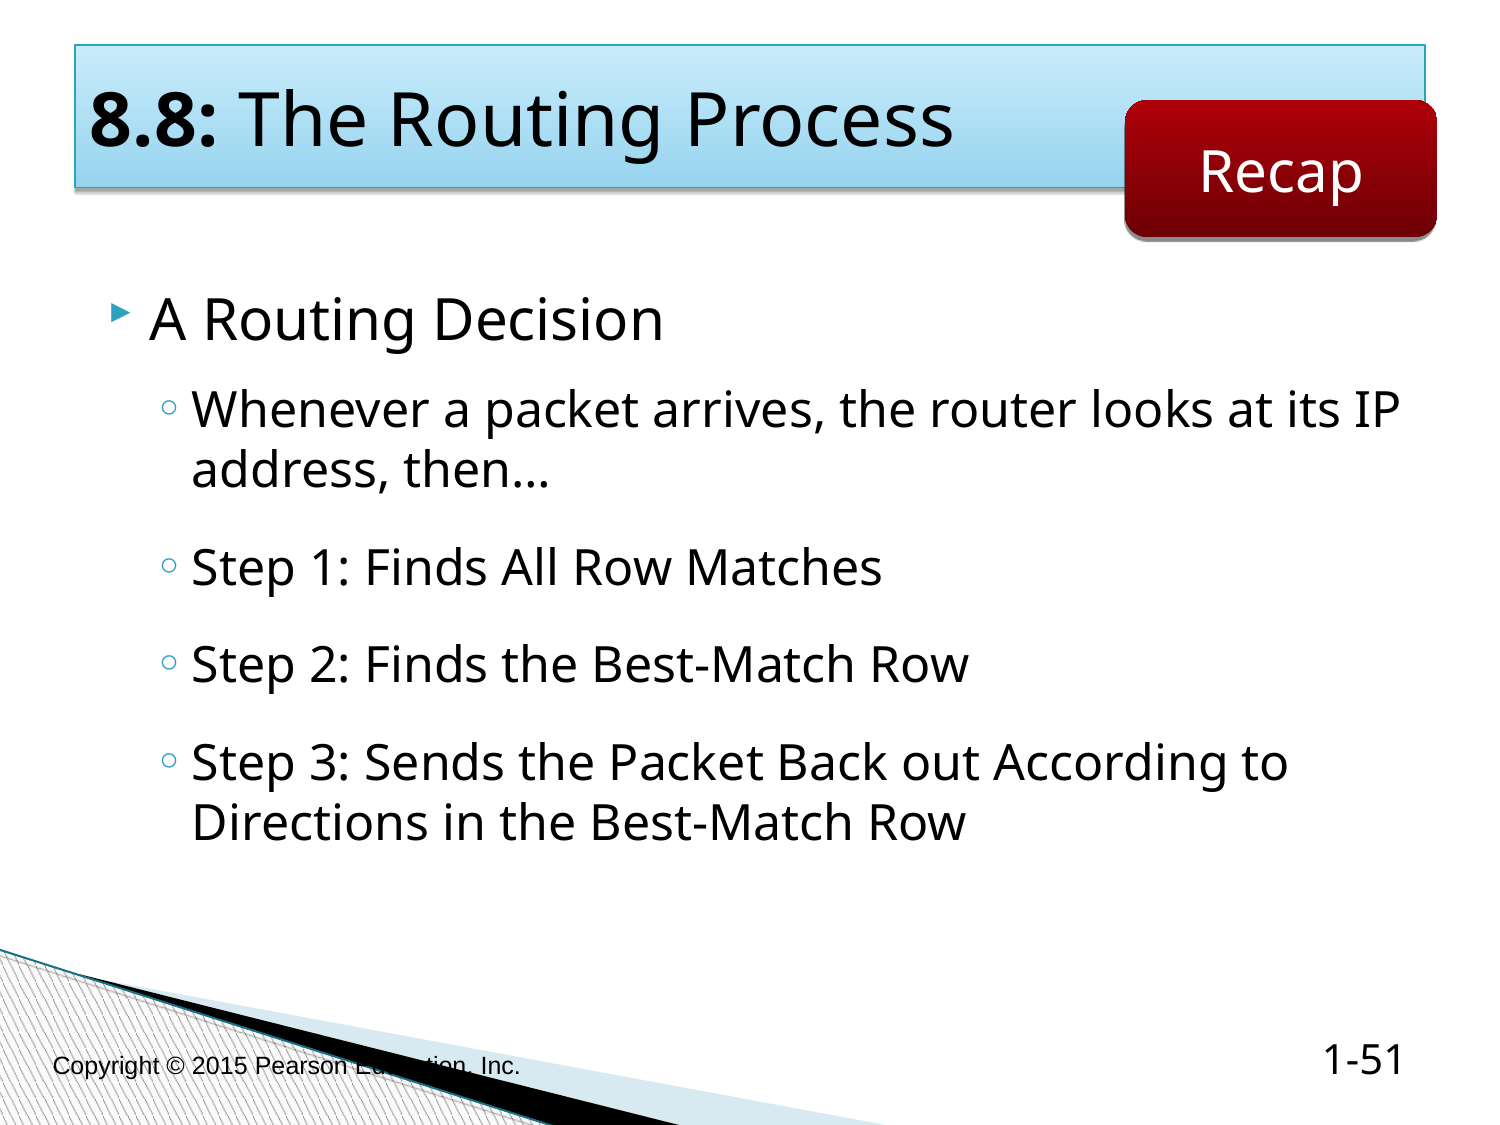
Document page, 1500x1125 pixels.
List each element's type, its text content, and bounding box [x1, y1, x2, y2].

list A Routing Decision Whenever a packet arrives, the router looks at its IP address, then… Step 1: Finds All Row Matches Step 2: Finds the Best-Match Row Step 3: Sends the Packet Back out According to Directions in the Best-Match Row [75, 275, 1425, 986]
picture [0, 952, 543, 1125]
slide_number 1-<number> [1287, 1037, 1423, 1098]
text_box Recap [1124, 99, 1438, 238]
footer Copyright © 2015 Pearson Education, Inc. [37, 1040, 550, 1088]
title 8.8: The Routing Process [75, 45, 1425, 188]
